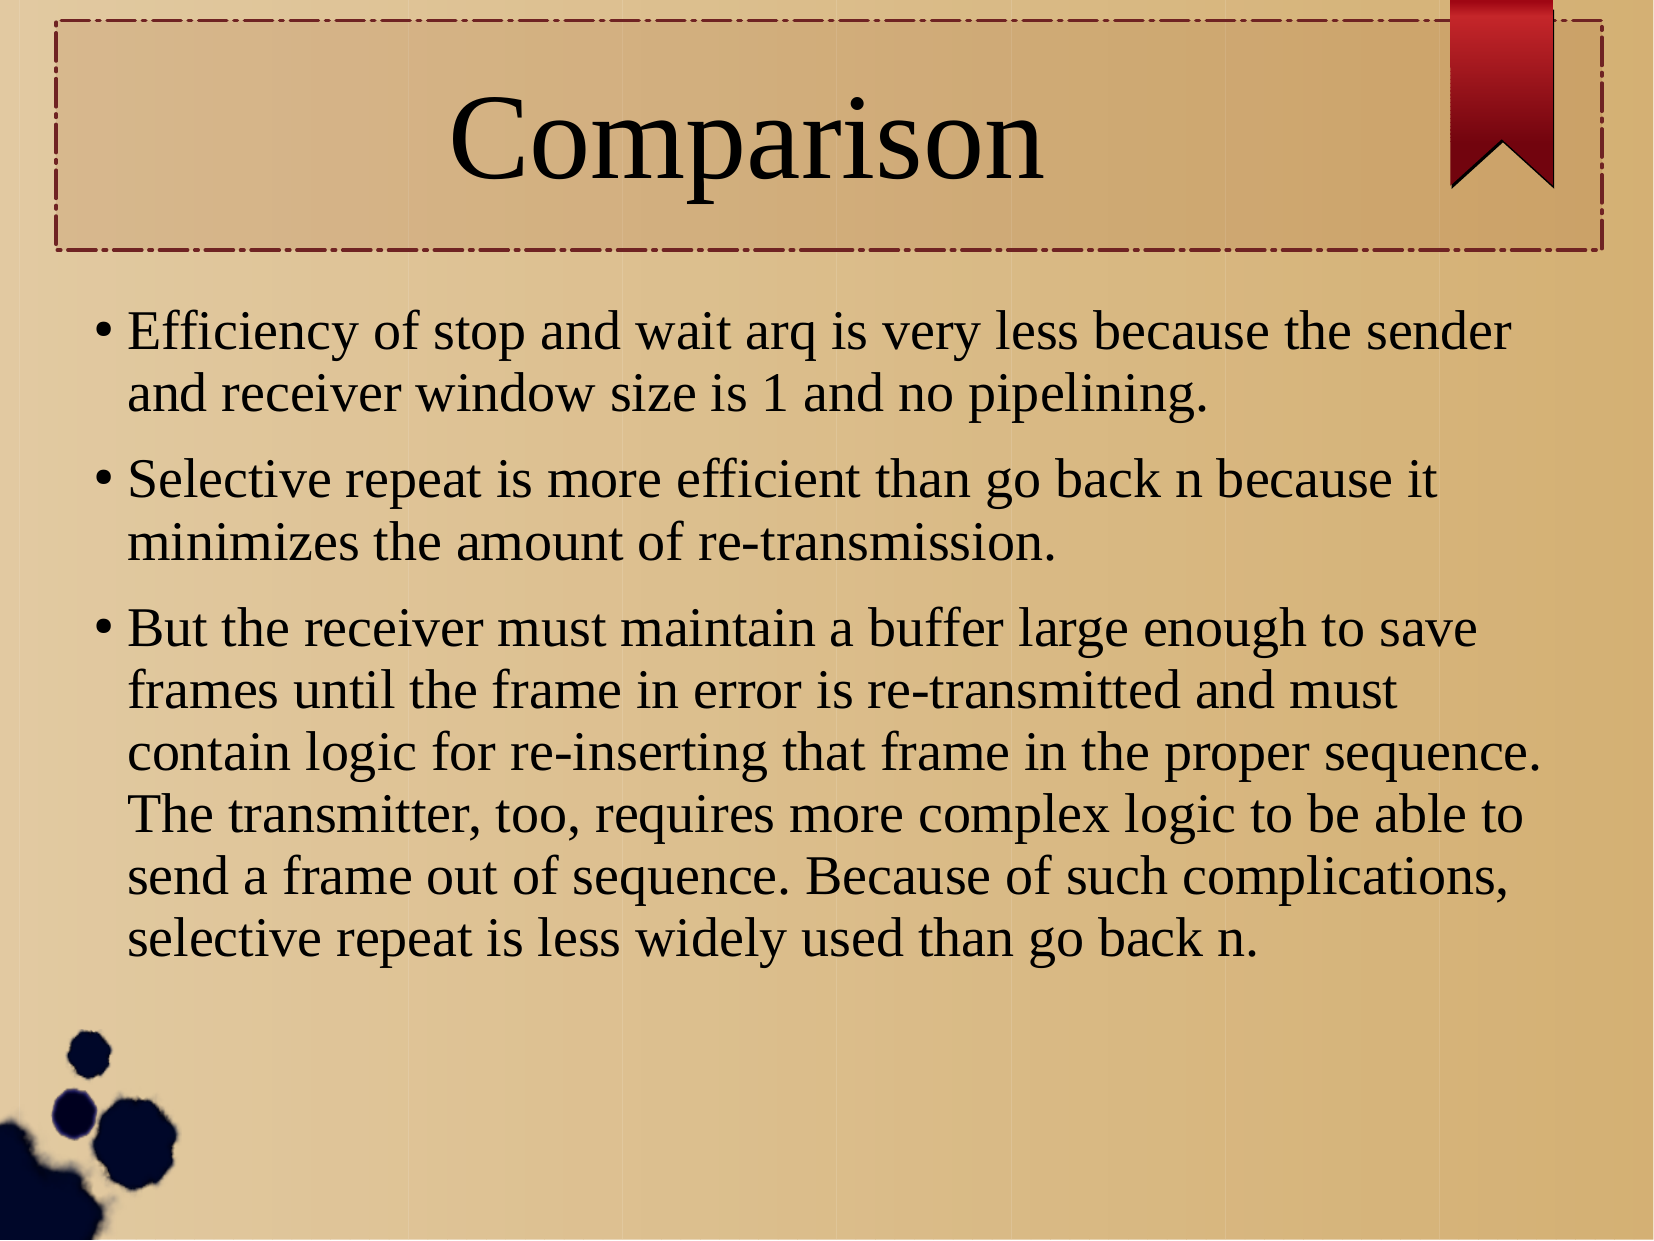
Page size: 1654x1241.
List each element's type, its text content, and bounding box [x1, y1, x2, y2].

list Efficiency of stop and wait arq is very less because the sender and receiver window size is 1 and no pipelining. Selective repeat is more efficient than go back n because it minimizes the amount of re-transmission. But the receiver must maintain a buffer large enough to save frames until the frame in error is re-transmitted and must contain logic for re-inserting that frame in the proper sequence. The transmitter, too, requires more complex logic to be able to send a frame out of sequence. Because of such complications, selective repeat is less widely used than go back n. [82, 299, 1571, 1019]
title Comparison [82, 47, 1412, 229]
